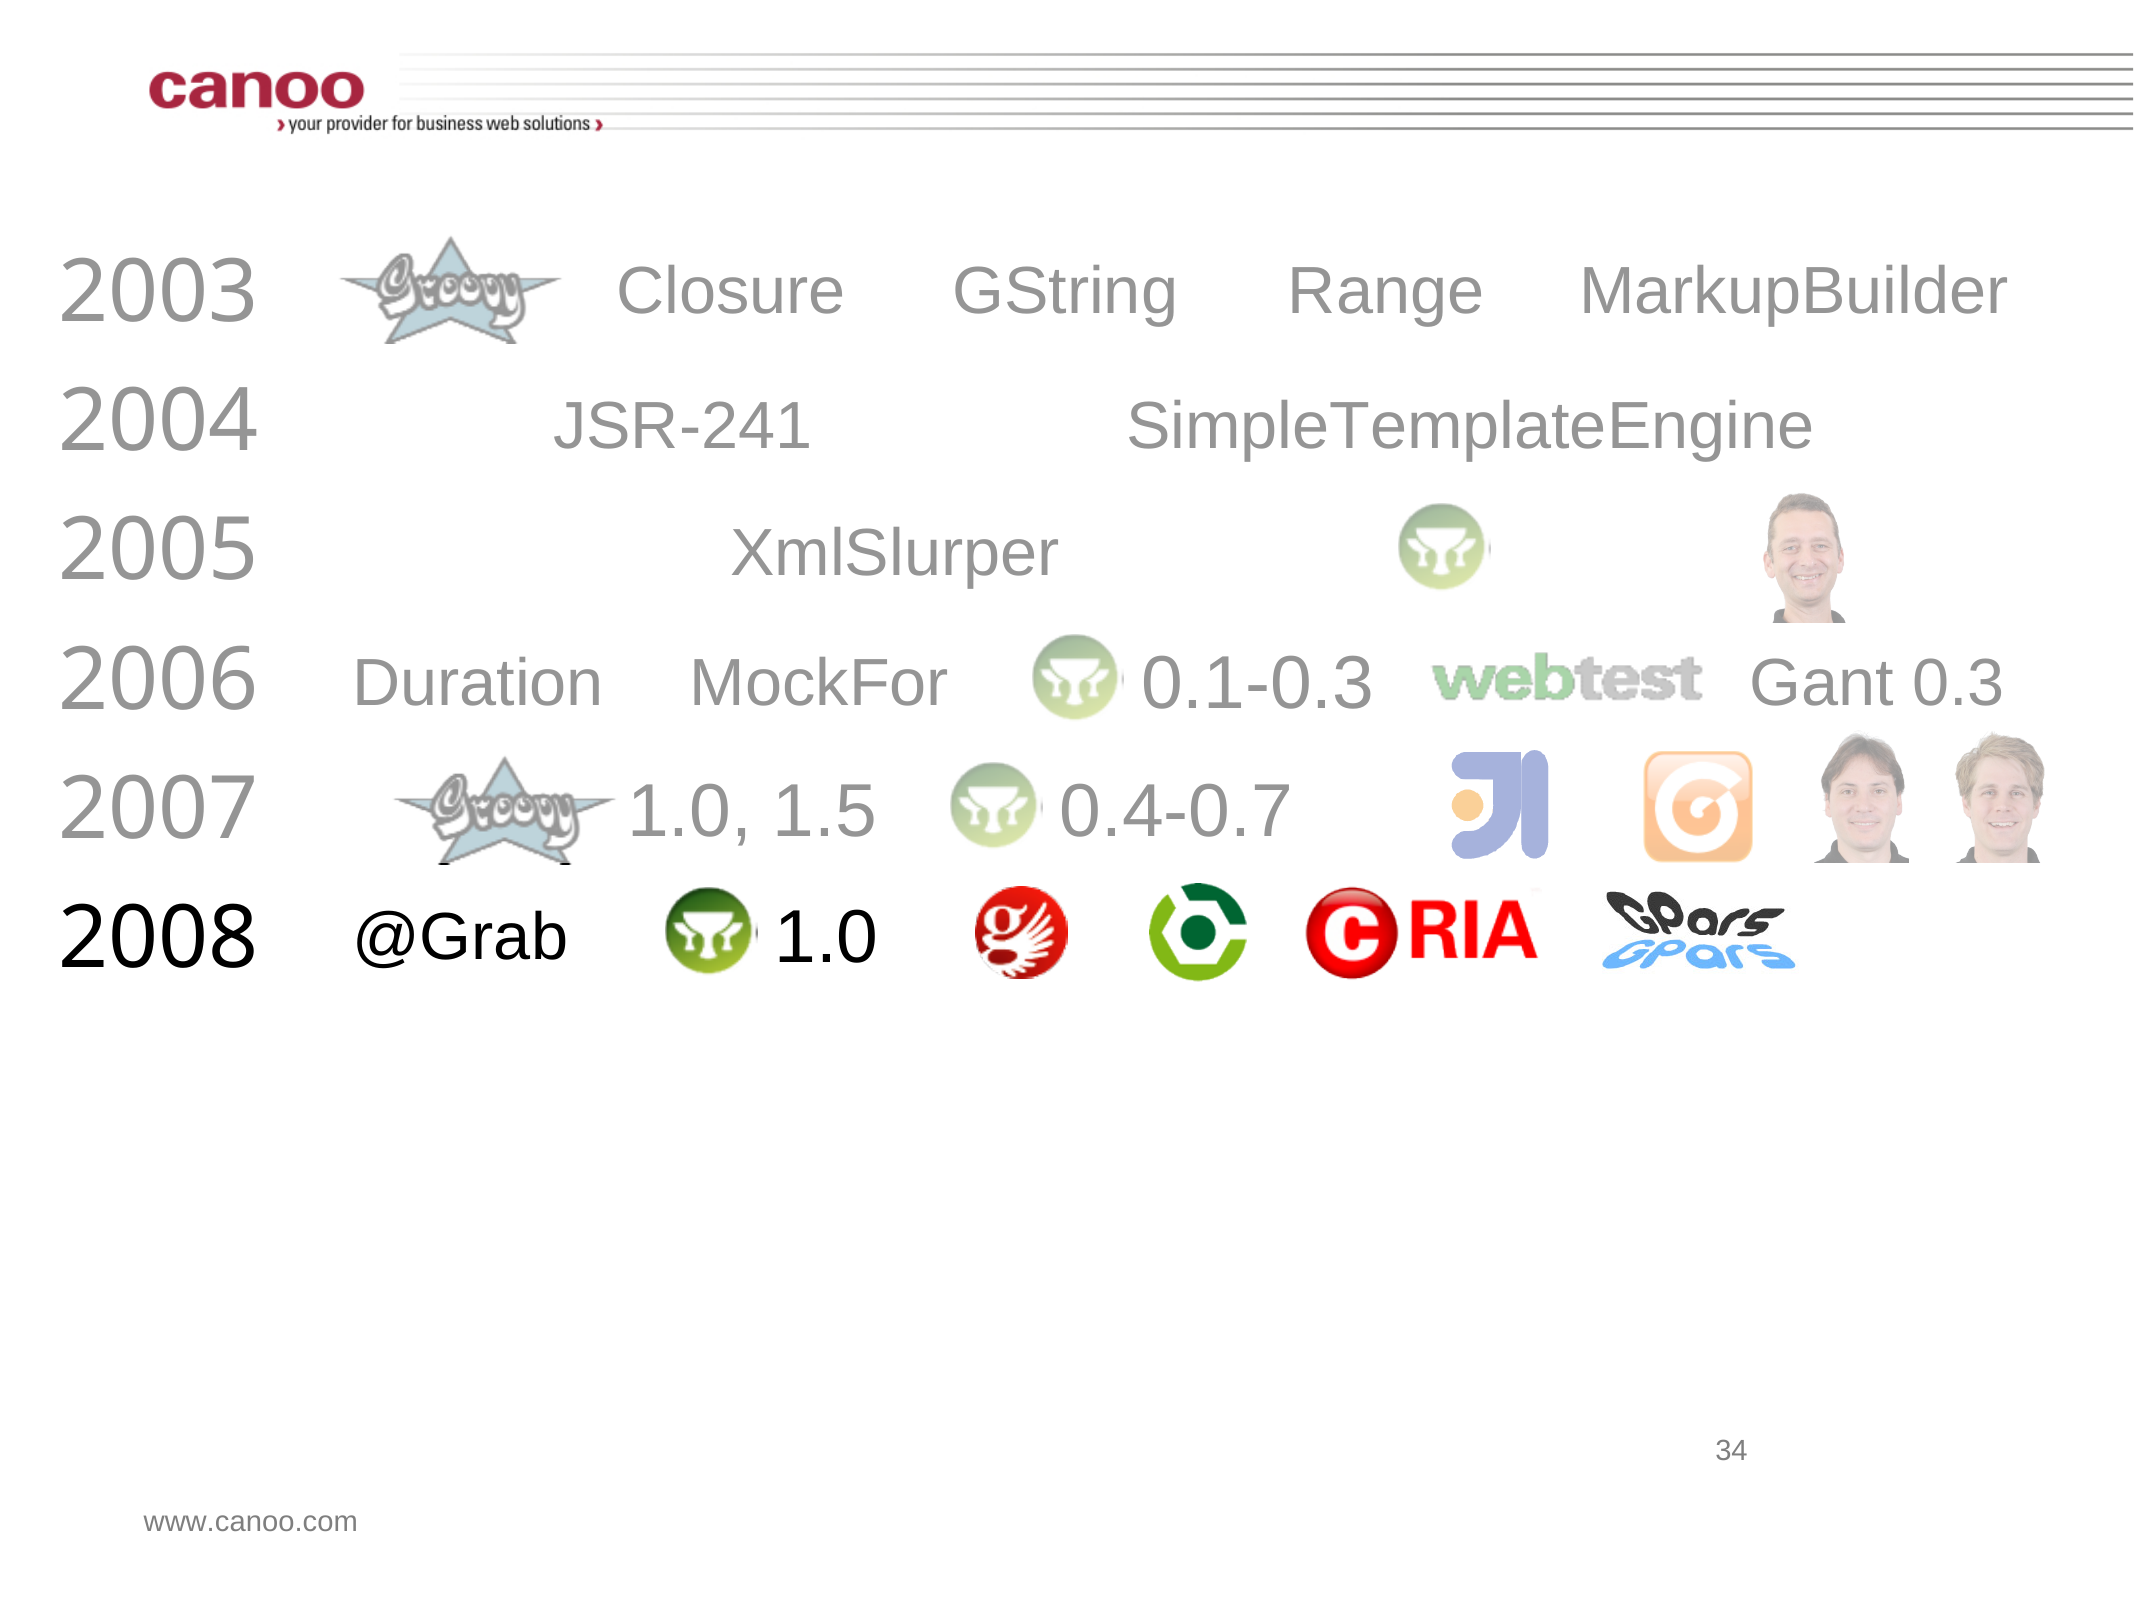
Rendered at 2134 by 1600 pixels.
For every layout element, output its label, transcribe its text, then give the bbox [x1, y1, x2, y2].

picture [0, 21, 2134, 188]
text_box <number> [1705, 1423, 1758, 1474]
picture [1149, 883, 1247, 982]
picture [37, 225, 2101, 865]
picture [1304, 883, 1542, 982]
picture [665, 887, 758, 978]
picture [975, 886, 1068, 979]
text_box 2008 [43, 872, 297, 993]
text_box @Grab [337, 885, 584, 981]
picture [1588, 872, 1809, 993]
text_box 1.0 [759, 880, 894, 986]
